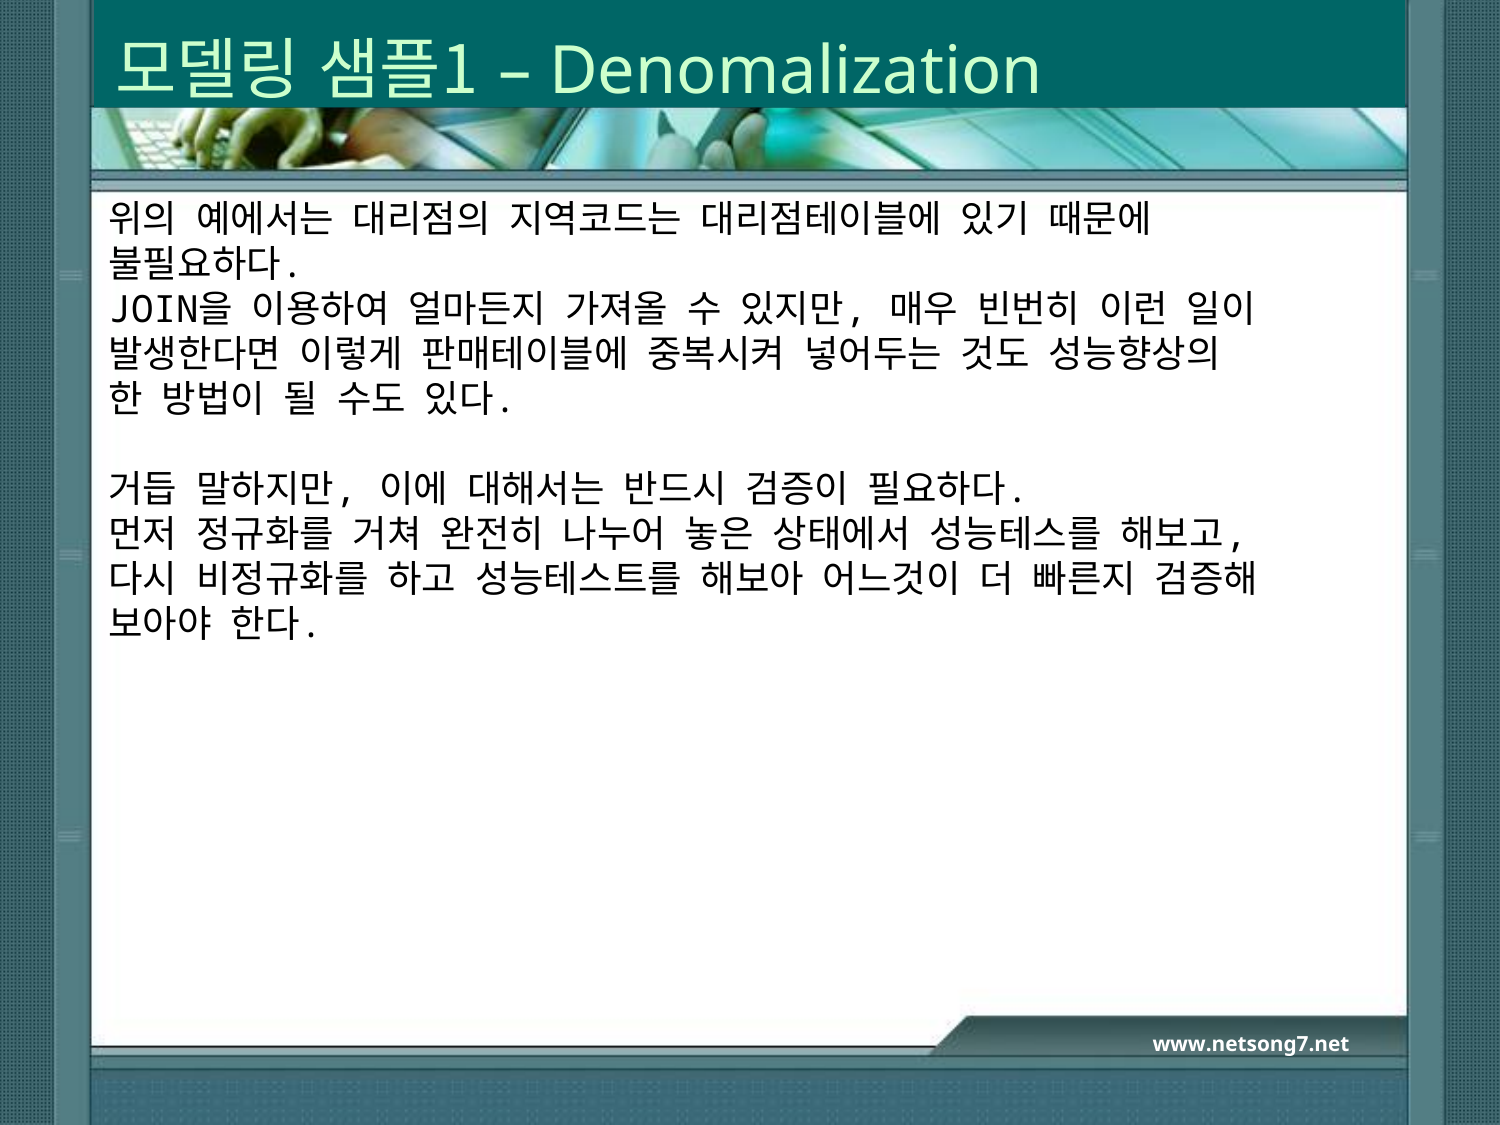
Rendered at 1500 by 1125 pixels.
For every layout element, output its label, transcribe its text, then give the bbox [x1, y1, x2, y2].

picture [0, 0, 1500, 1125]
title 모델링 샘플1 – Denomalization [100, 19, 1400, 102]
text_box www.netsong7.net [986, 1023, 1365, 1062]
text_box 위의 예에서는 대리점의 지역코드는 대리점테이블에 있기 때문에 불필요하다. JOIN을 이용하여 얼마든지 가져올 수 있지만, 매우 빈번히 이런 일이 발생한다면 이렇게 판매테이블에 중복시켜 넣어두는 것도 성능향상의 한 방법이 될 수도 있다. 거듭 말하지만, 이에 대해서는 반드시 검증이 필요하다. 먼저 정규화를 거쳐 완전히 나누어 놓은 상태에서 성능테스를 해보고, 다시 비정규화를 하고 성능테스트를 해보아 어느것이 더 빠른지 검증해 보아야 한다. [93, 186, 1383, 653]
